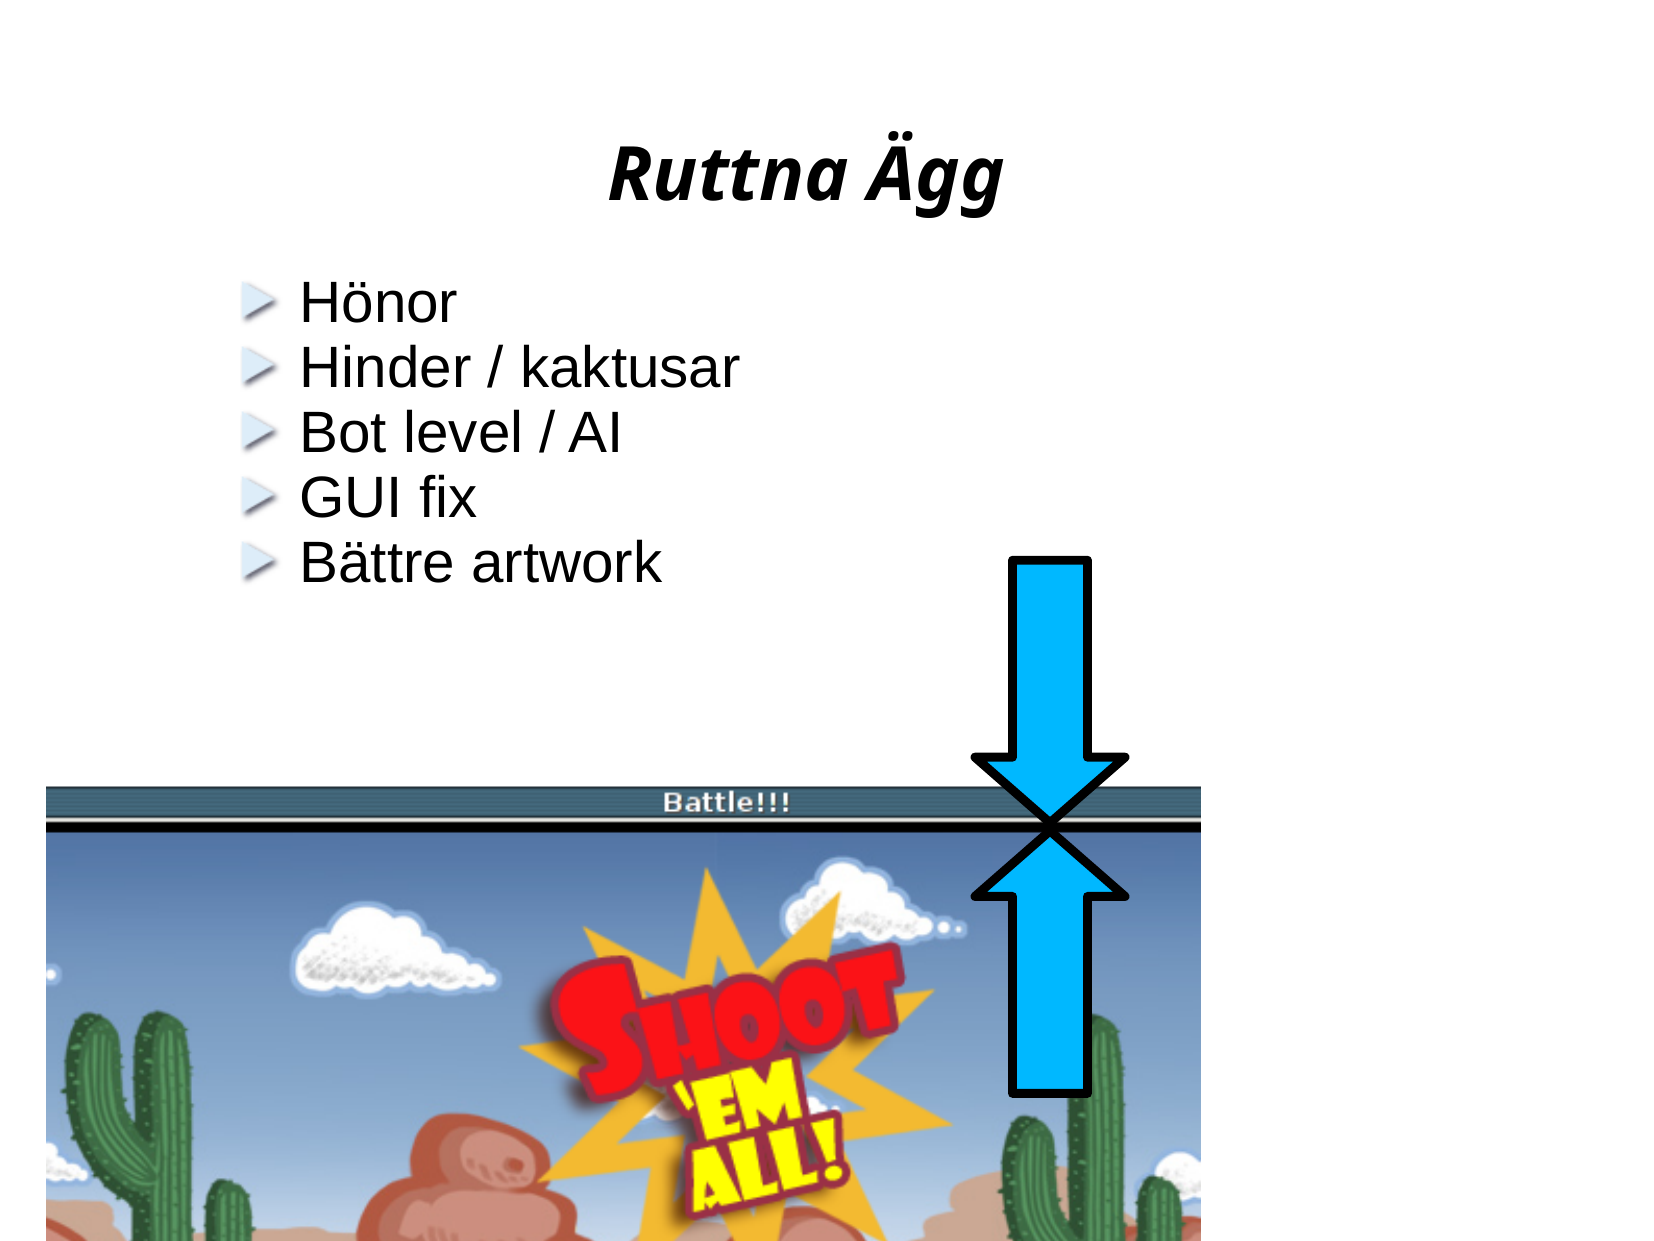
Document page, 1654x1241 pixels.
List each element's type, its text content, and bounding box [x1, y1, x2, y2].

text_box [975, 830, 1126, 1094]
text_box [975, 560, 1126, 823]
picture [46, 785, 1201, 1241]
text_box Hönor Hinder / kaktusar Bot level / AI GUI fix Bättre artwork [225, 262, 1538, 603]
text_box Ruttna Ägg [150, 112, 1463, 213]
